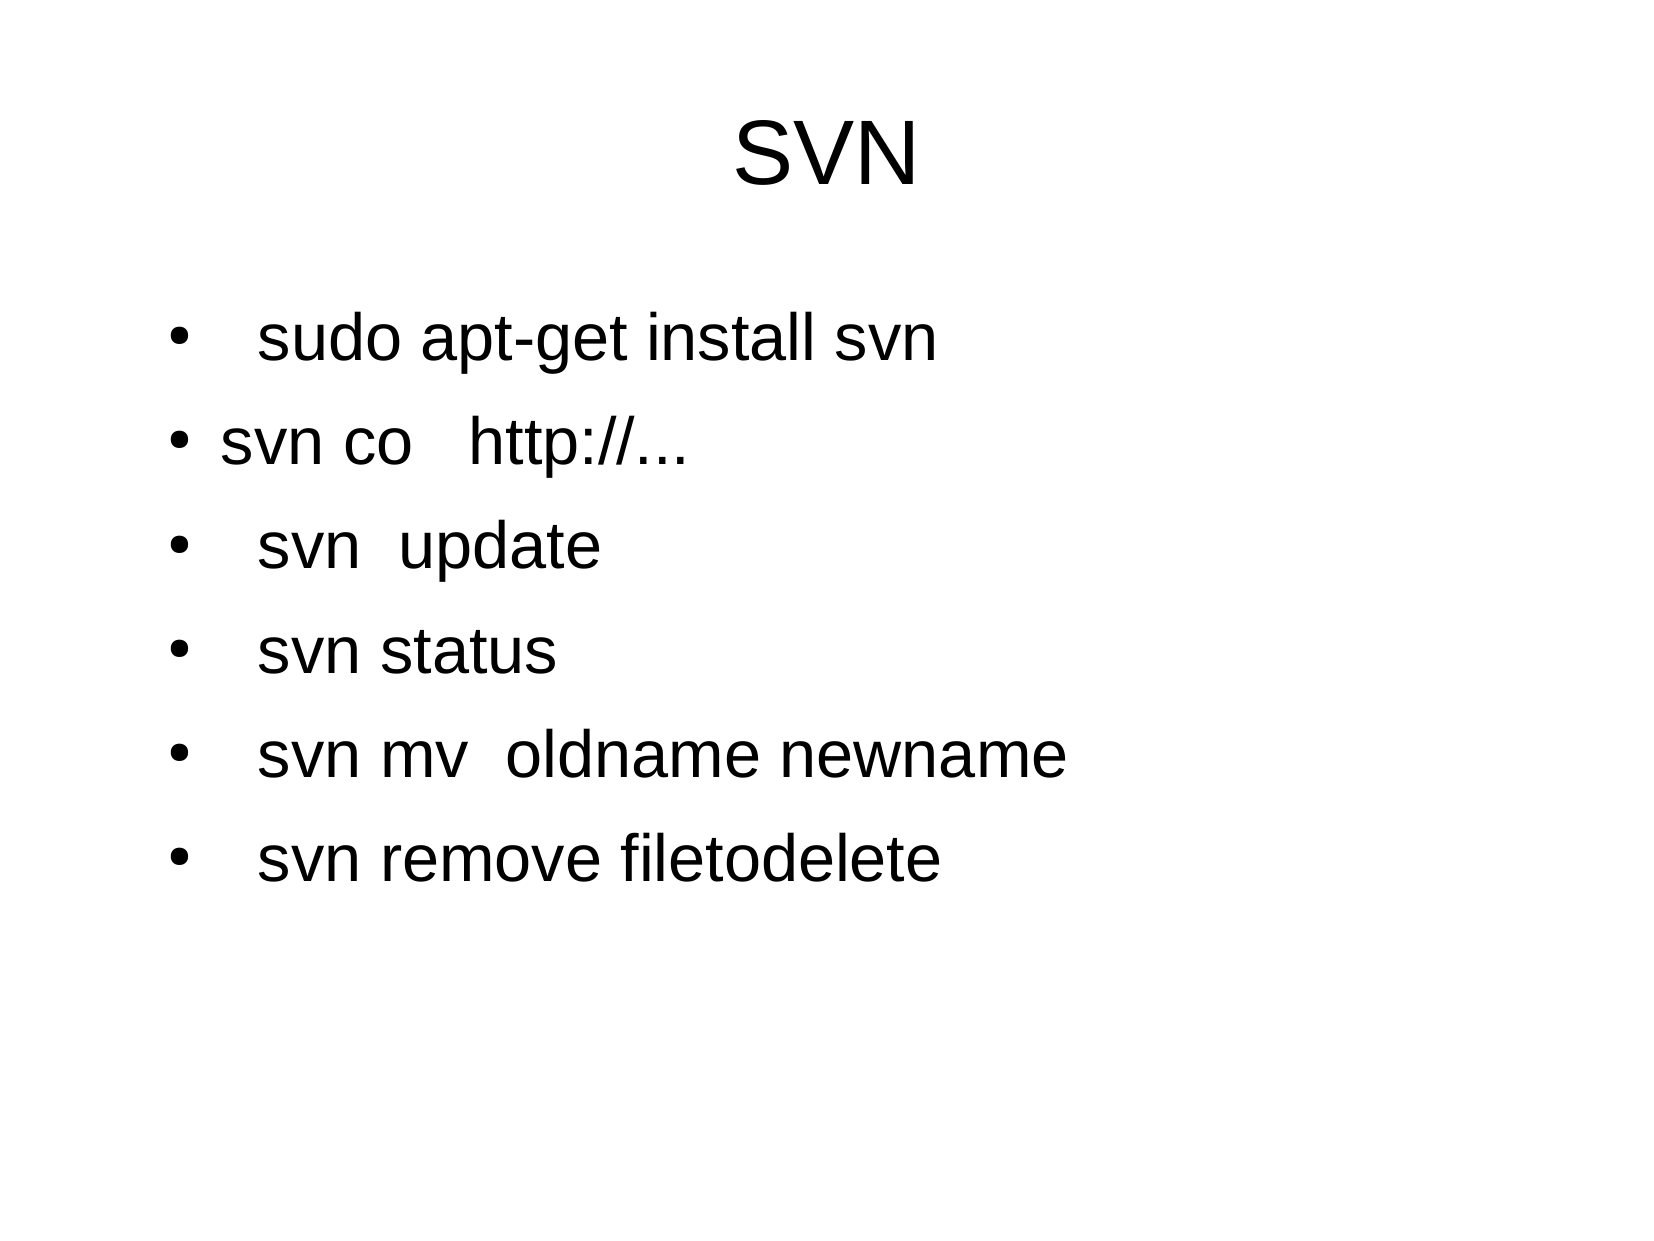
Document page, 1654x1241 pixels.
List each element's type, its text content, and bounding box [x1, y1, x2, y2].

list sudo apt-get install svn svn co http://... svn update svn status svn mv oldname newname svn remove filetodelete [150, 300, 1509, 898]
title SVN [82, 49, 1571, 257]
